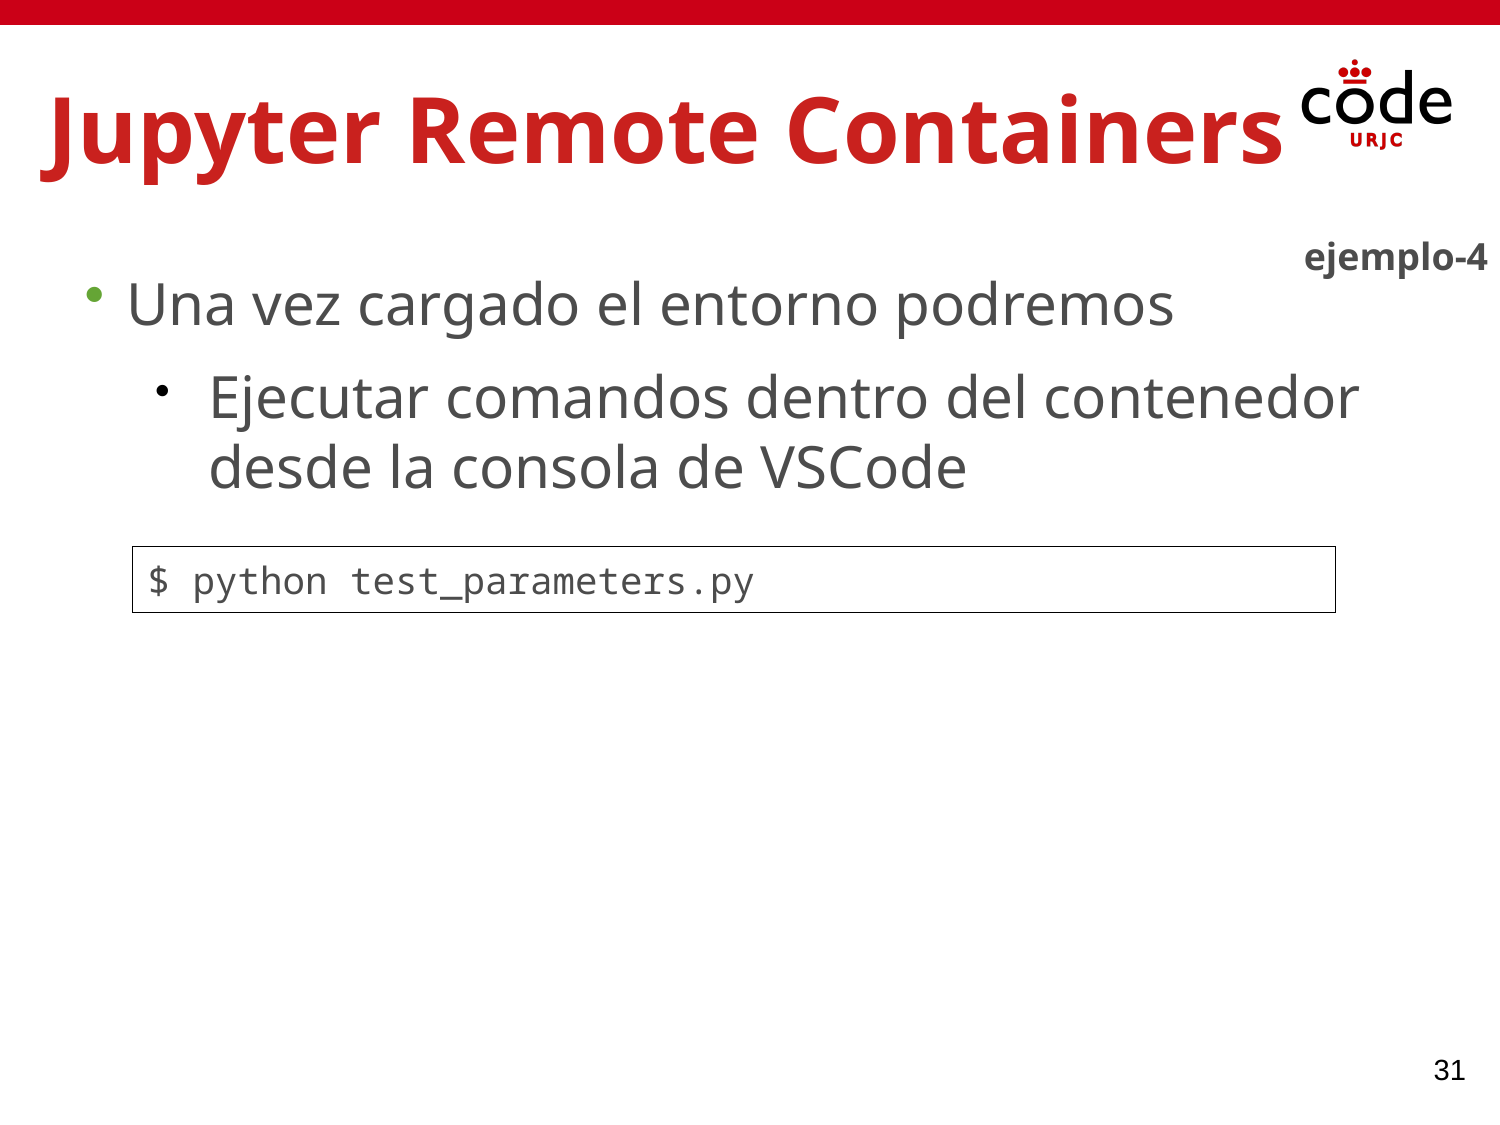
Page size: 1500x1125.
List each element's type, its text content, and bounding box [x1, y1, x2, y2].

list Una vez cargado el entorno podremos Ejecutar comandos dentro del contenedor desde la consola de VSCode [51, 259, 1436, 1006]
text_box ejemplo-4 [1289, 223, 1500, 287]
title Jupyter Remote Containers [32, 79, 1413, 189]
picture [1284, 50, 1468, 161]
text_box $ python test_parameters.py [132, 546, 1336, 600]
